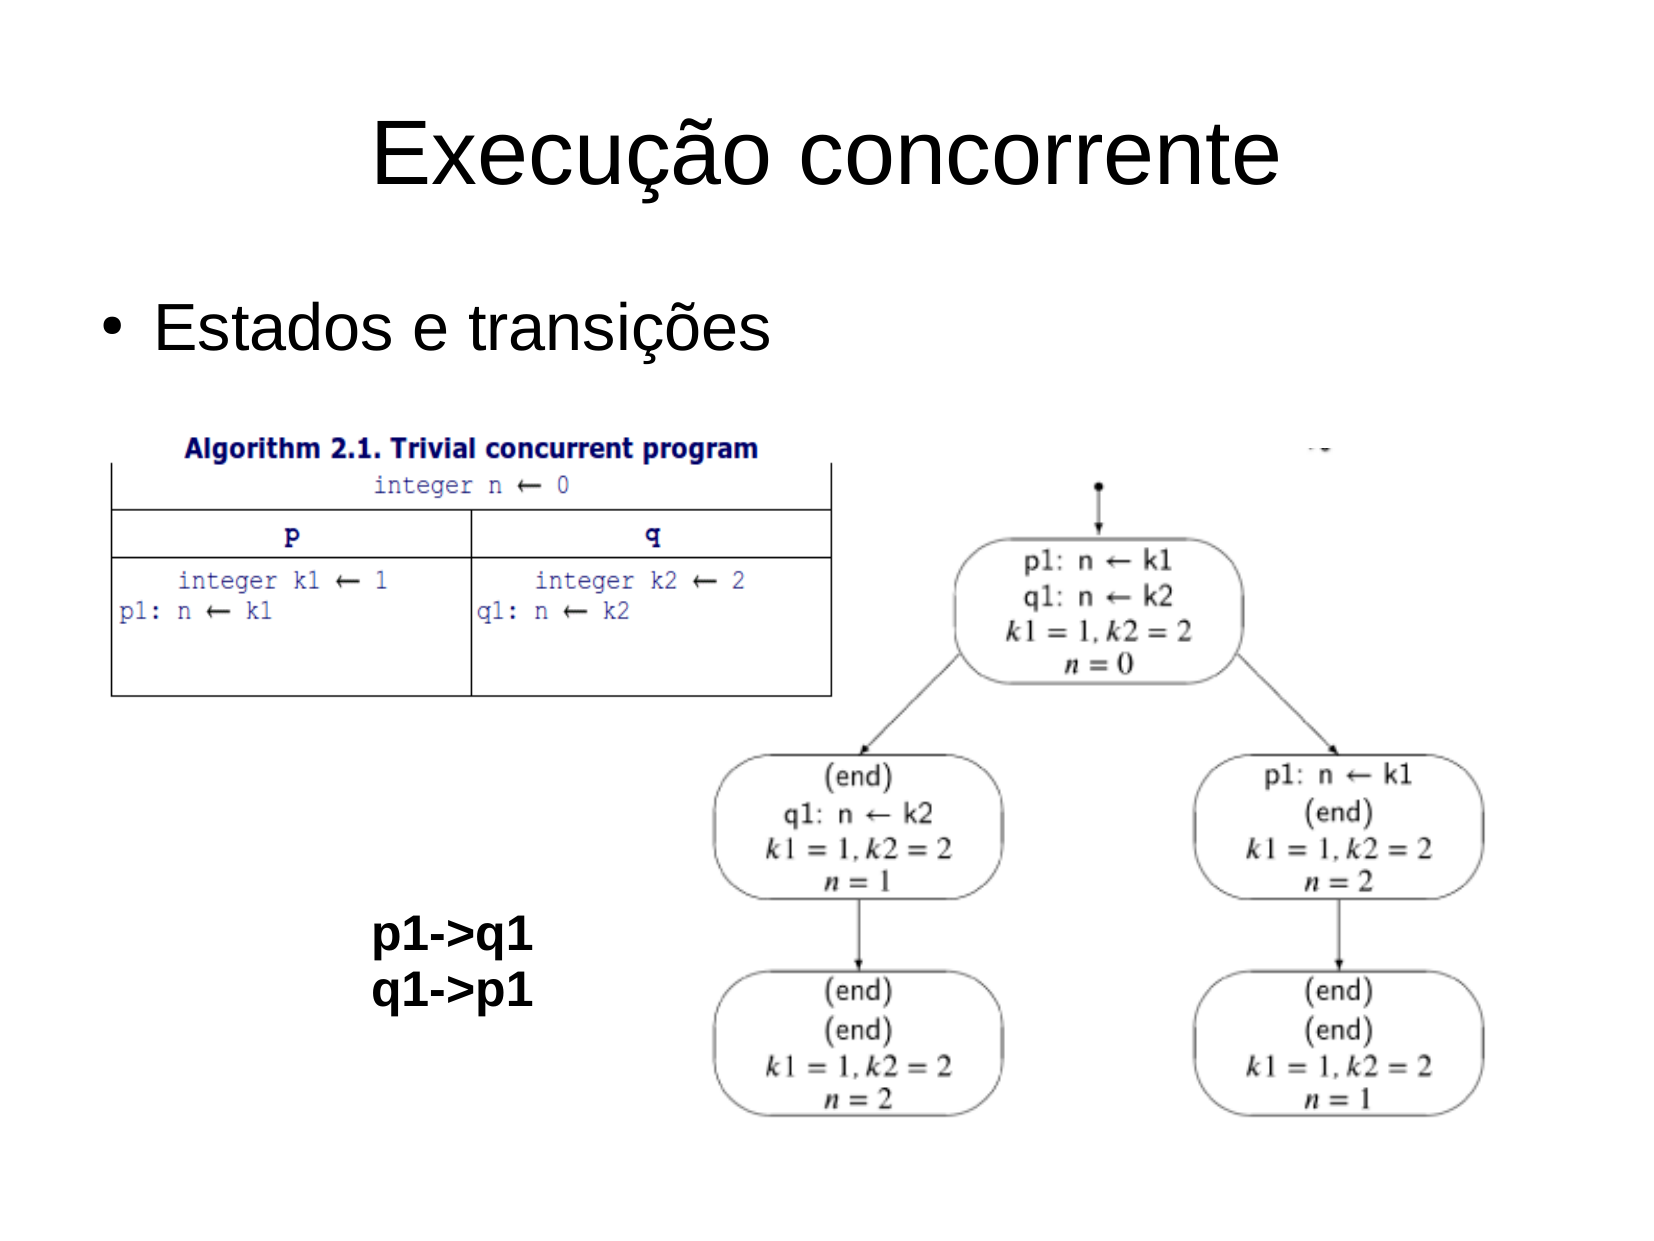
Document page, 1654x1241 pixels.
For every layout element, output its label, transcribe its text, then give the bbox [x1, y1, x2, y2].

text_box p1->q1 q1->p1 [356, 897, 549, 1024]
title Execução concorrente [82, 49, 1571, 257]
picture [88, 425, 1506, 1135]
list Estados e transições [82, 290, 1538, 1010]
